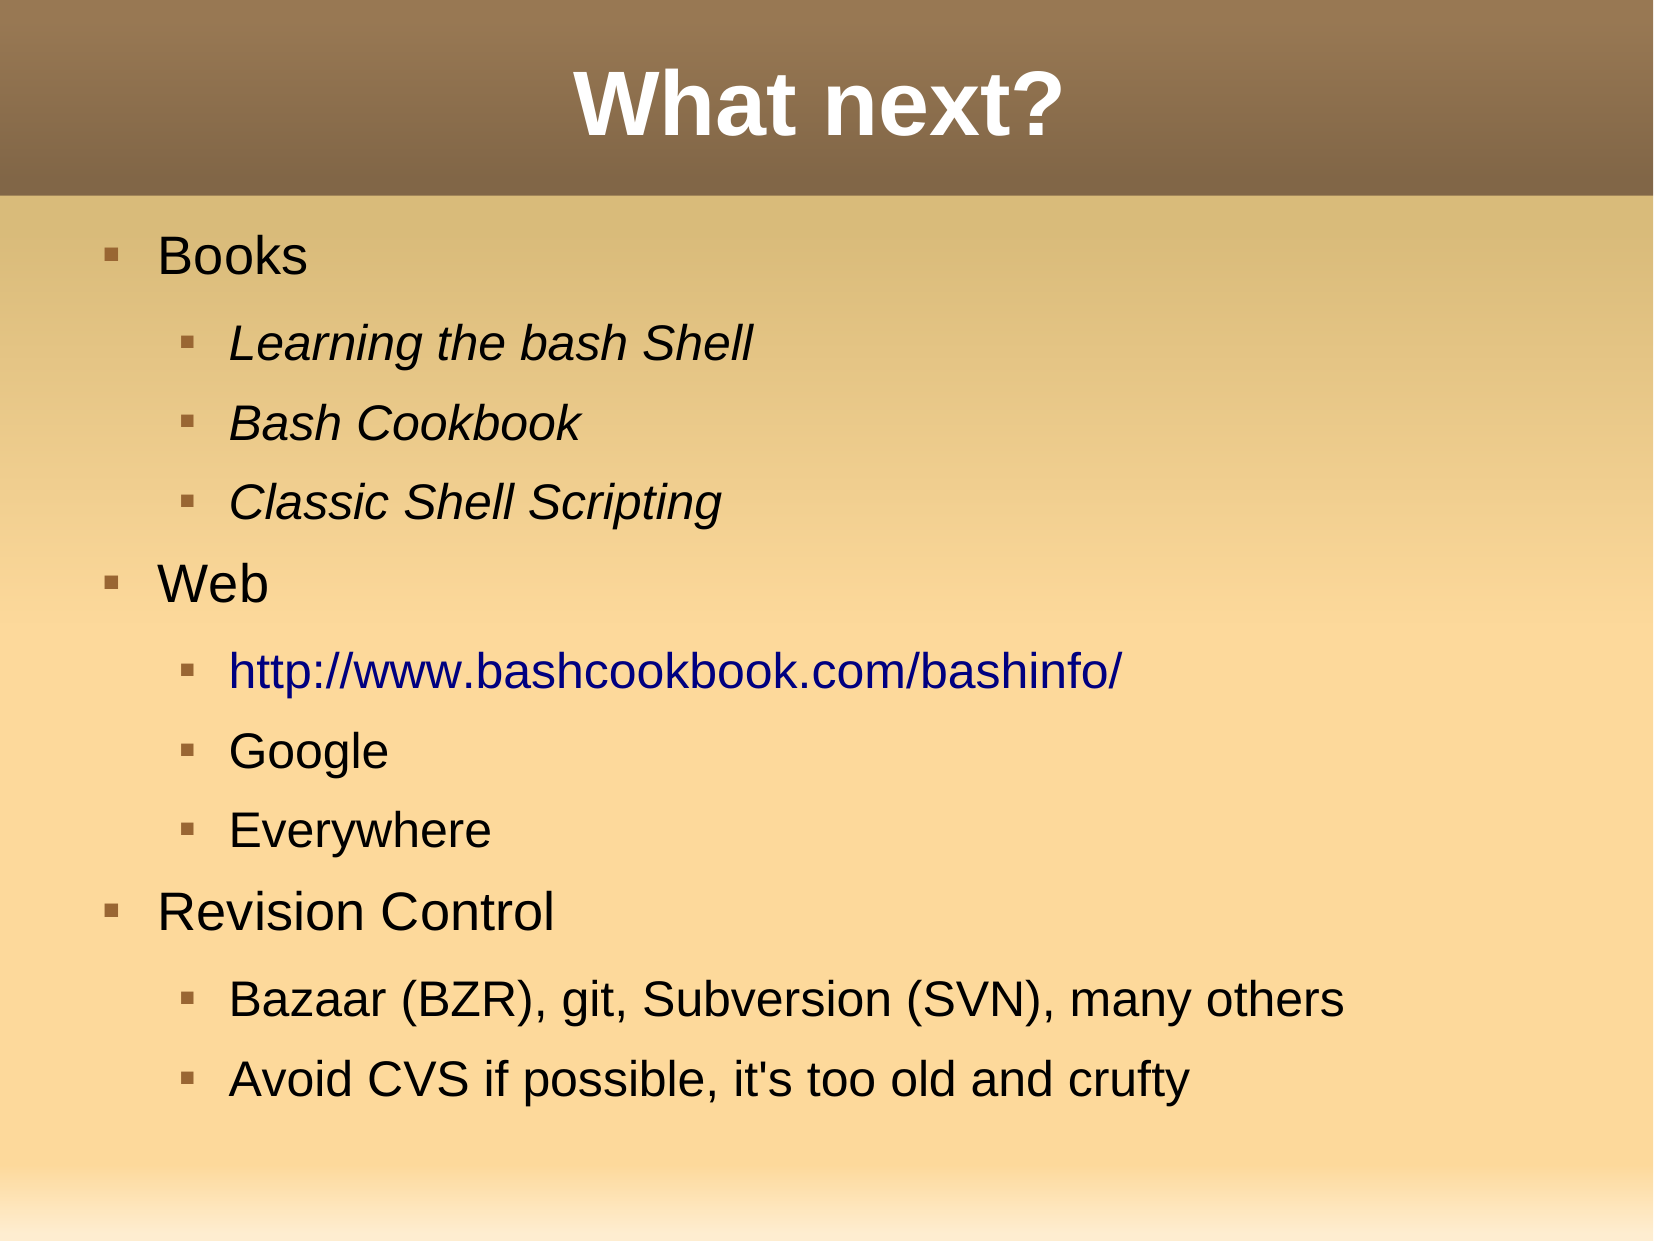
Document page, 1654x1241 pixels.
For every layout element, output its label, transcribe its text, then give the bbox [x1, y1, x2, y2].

list Books Learning the bash Shell Bash Cookbook Classic Shell Scripting Web http://www.bashcookbook.com/bashinfo/ Google Everywhere Revision Control Bazaar (BZR), git, Subversion (SVN), many others Avoid CVS if possible, it's too old and crufty [86, 225, 1575, 1107]
title What next? [76, 0, 1565, 208]
picture [0, 0, 1654, 1241]
